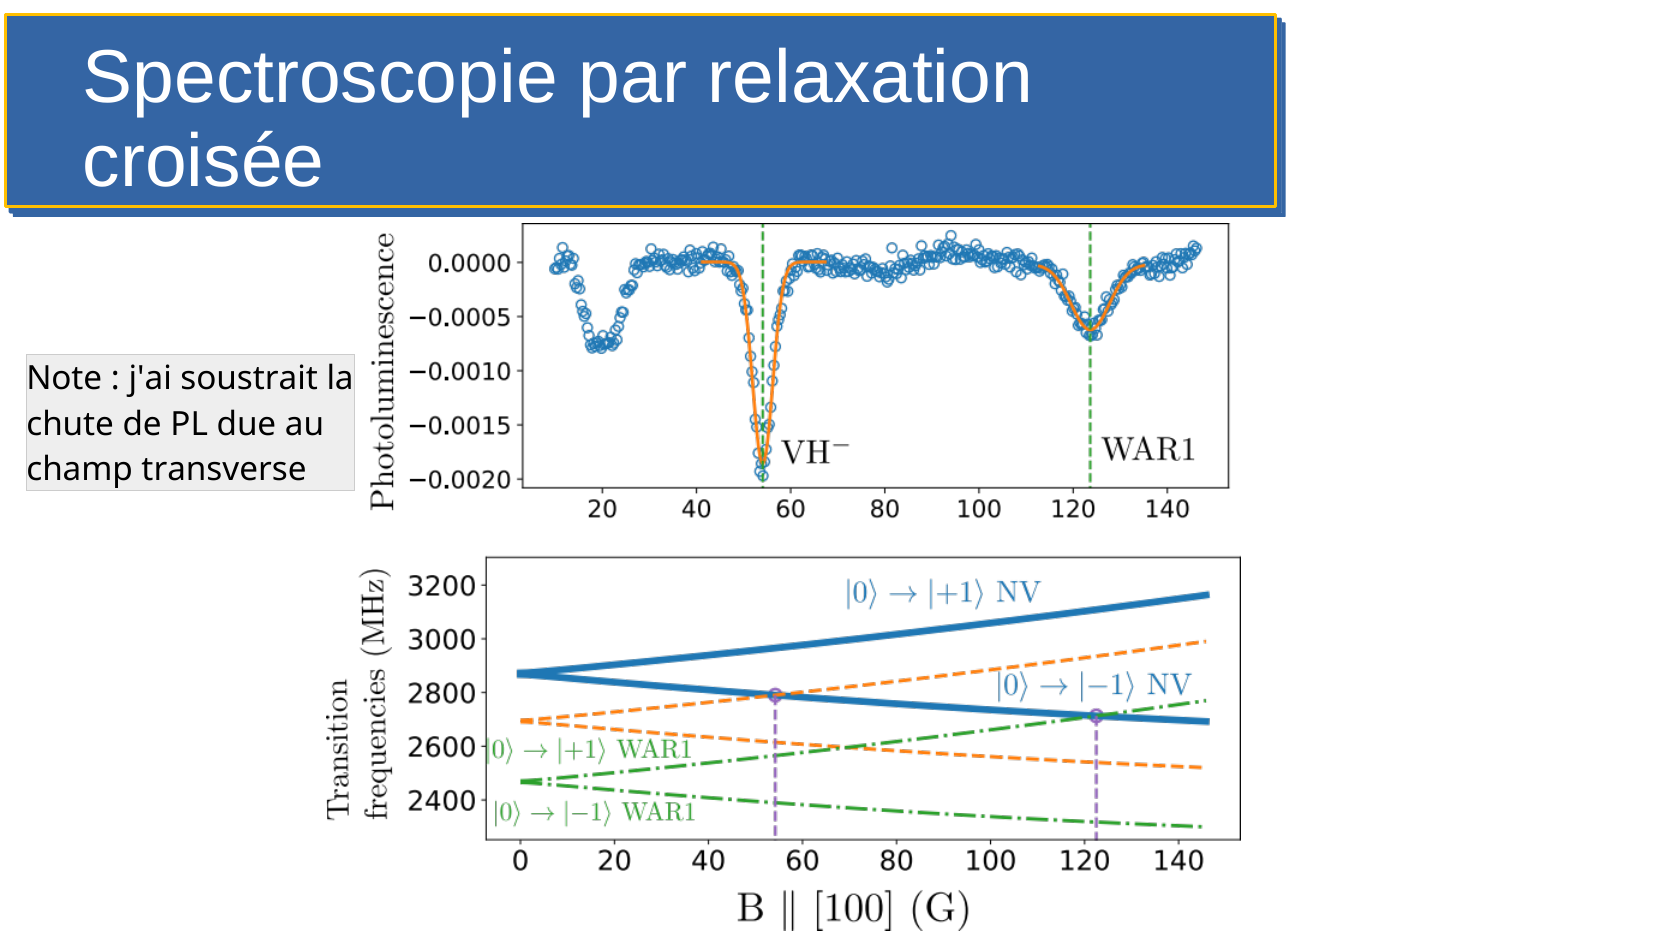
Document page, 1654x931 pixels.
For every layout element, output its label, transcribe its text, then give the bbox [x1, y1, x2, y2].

picture [326, 223, 1241, 931]
title Spectroscopie par relaxation croisée [82, 34, 1235, 203]
text_box Note : j'ai soustrait la chute de PL due au champ transverse [48, 354, 332, 466]
